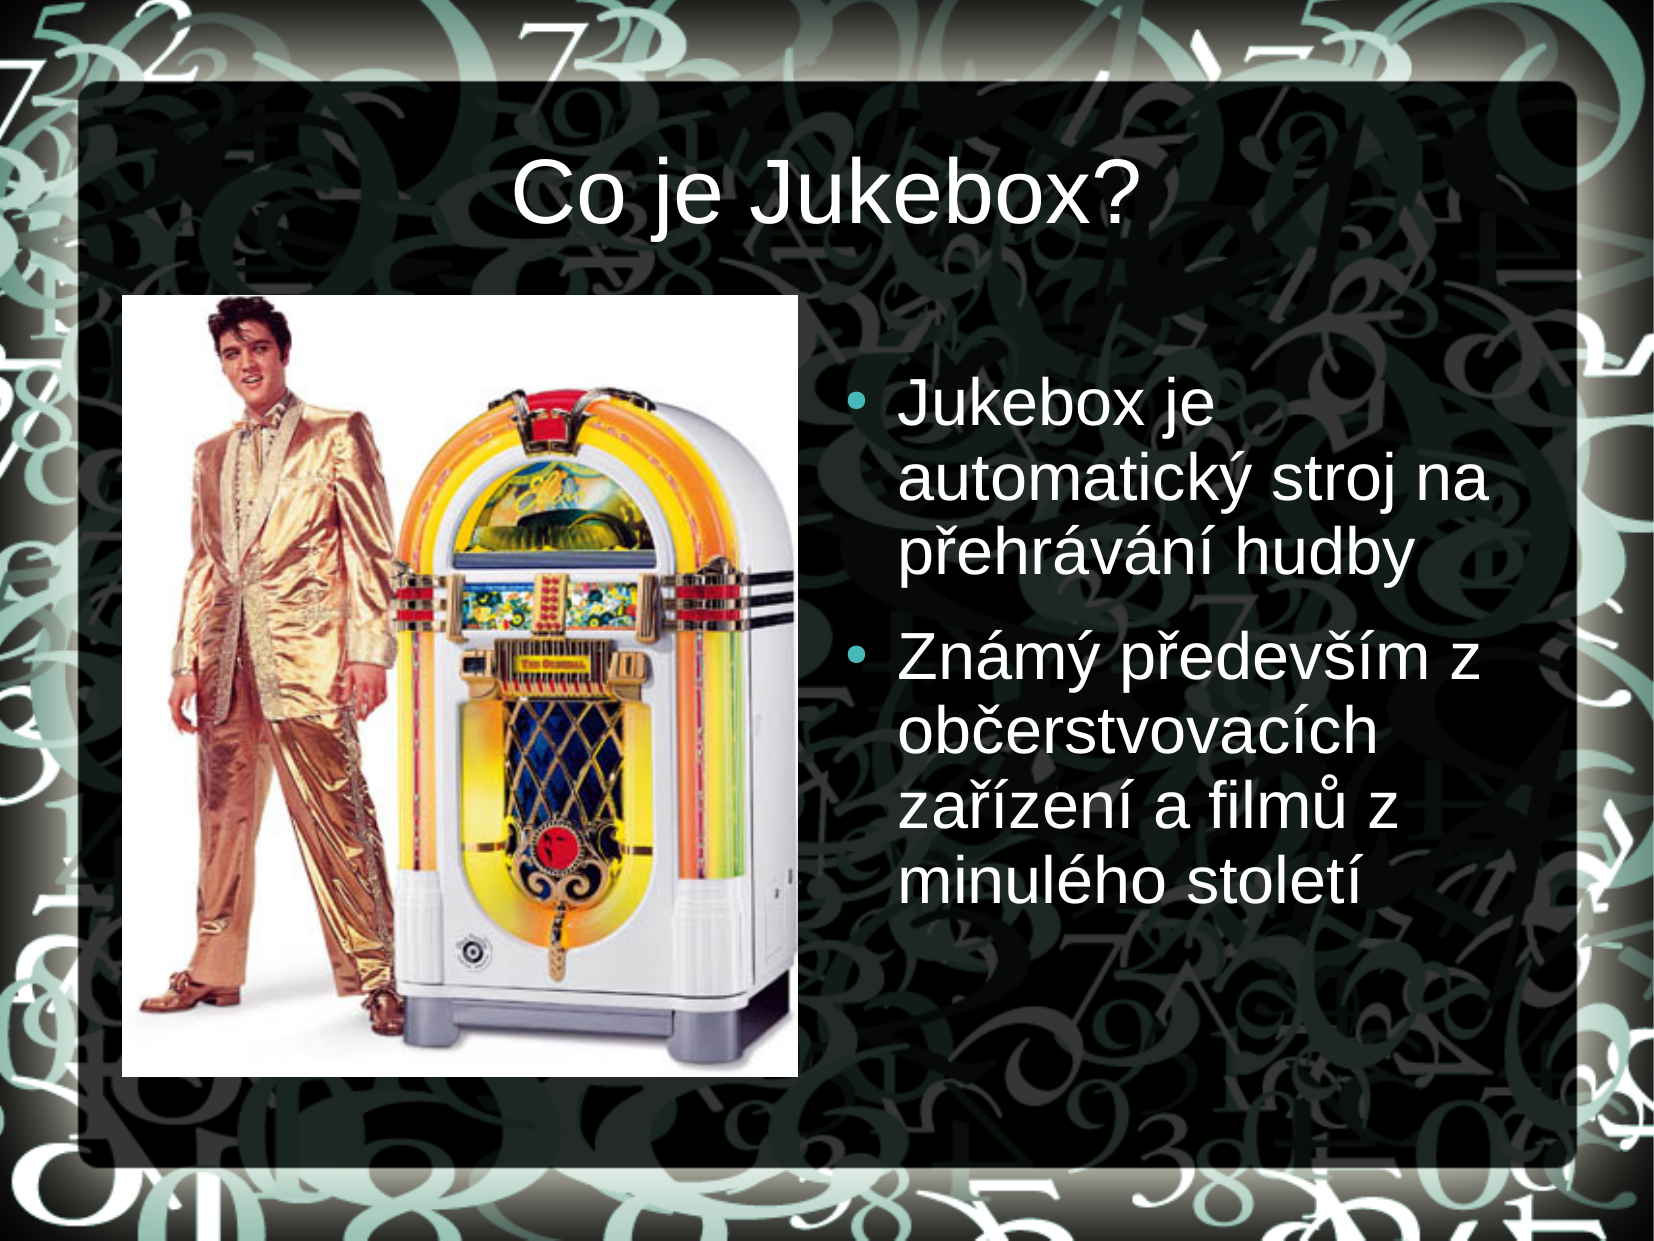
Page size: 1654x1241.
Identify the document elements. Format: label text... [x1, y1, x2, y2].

title Co je Jukebox? [82, 88, 1571, 296]
list Jukebox je automatický stroj na přehrávání hudby Známý především z občerstvovacích zařízení a filmů z minulého století [826, 364, 1570, 1147]
picture [0, 0, 1654, 1241]
